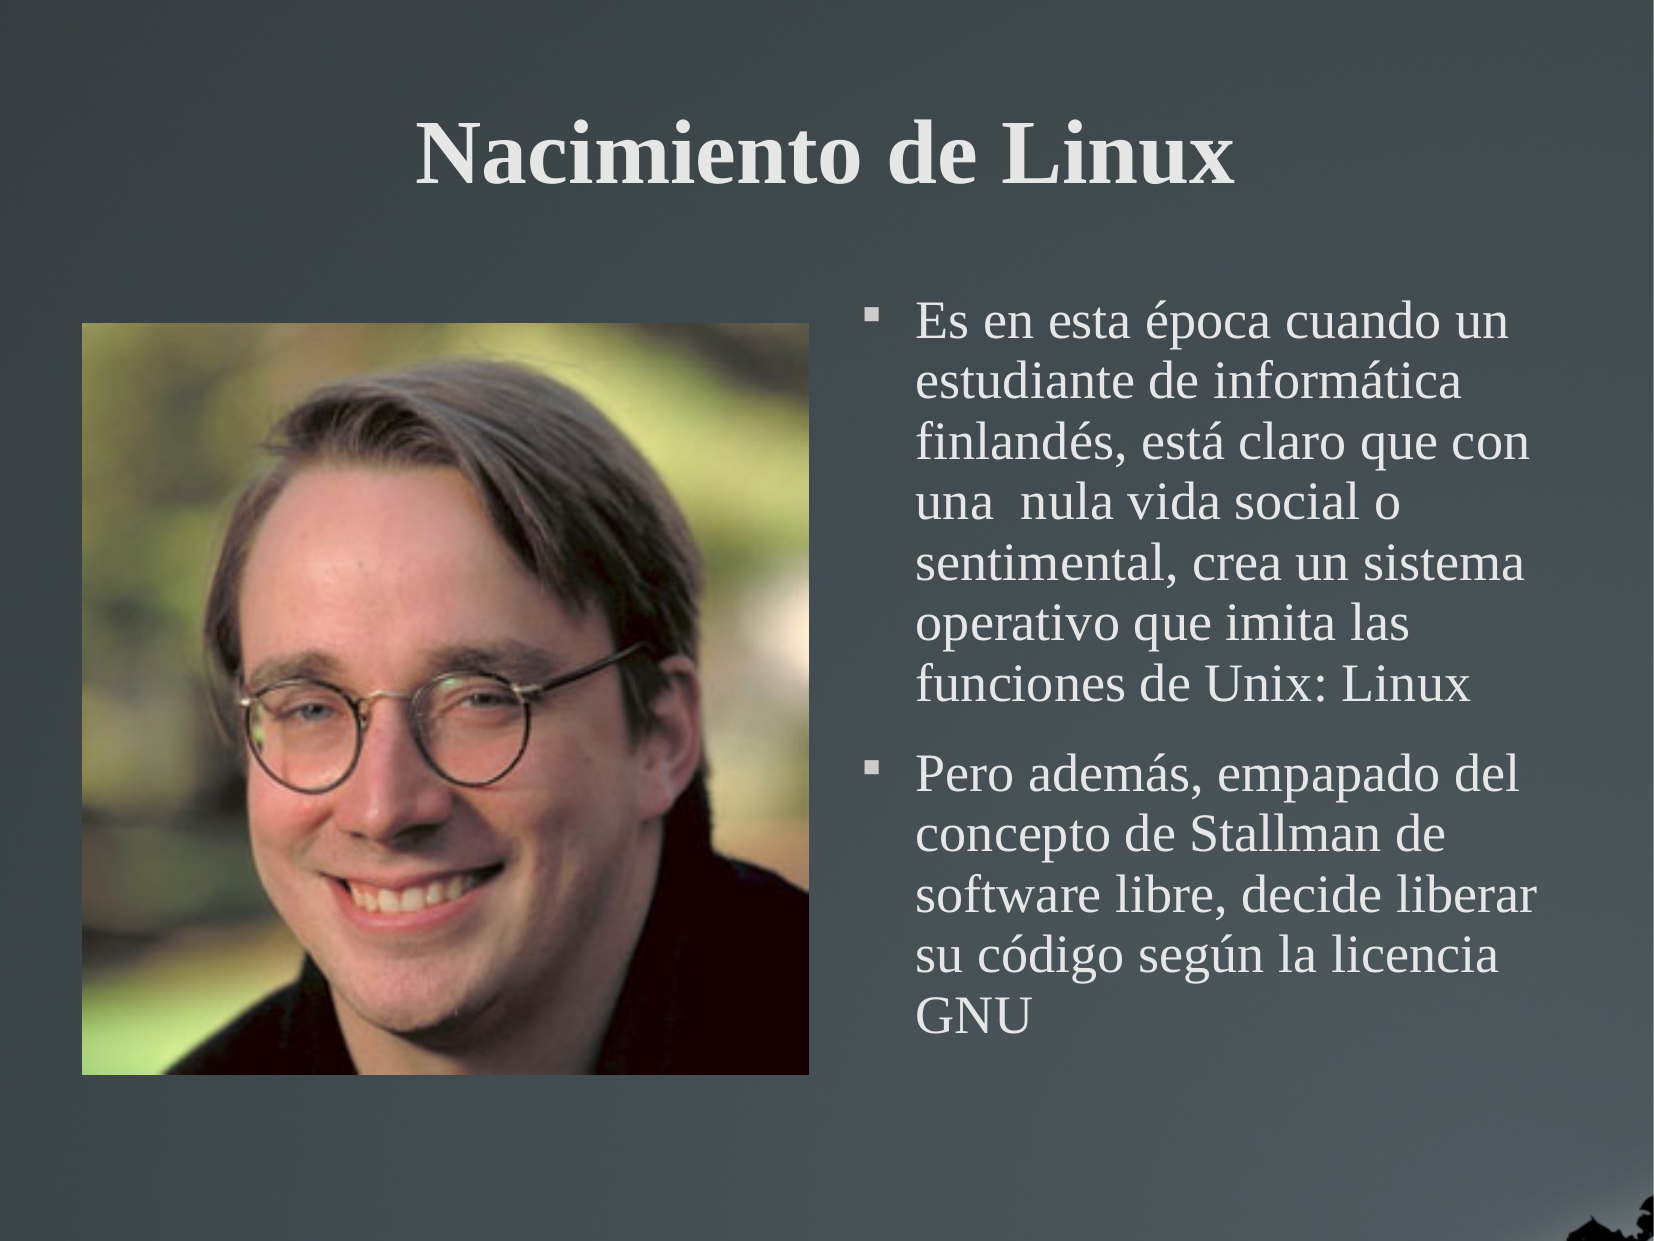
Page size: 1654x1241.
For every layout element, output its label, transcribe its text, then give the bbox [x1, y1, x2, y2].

title Nacimiento de Linux [82, 49, 1571, 257]
list Es en esta época cuando un estudiante de informática finlandés, está claro que con una nula vida social o sentimental, crea un sistema operativo que imita las funciones de Unix: Linux Pero además, empapado del concepto de Stallman de software libre, decide liberar su código según la licencia GNU [845, 290, 1572, 1109]
picture [0, 0, 1654, 1241]
